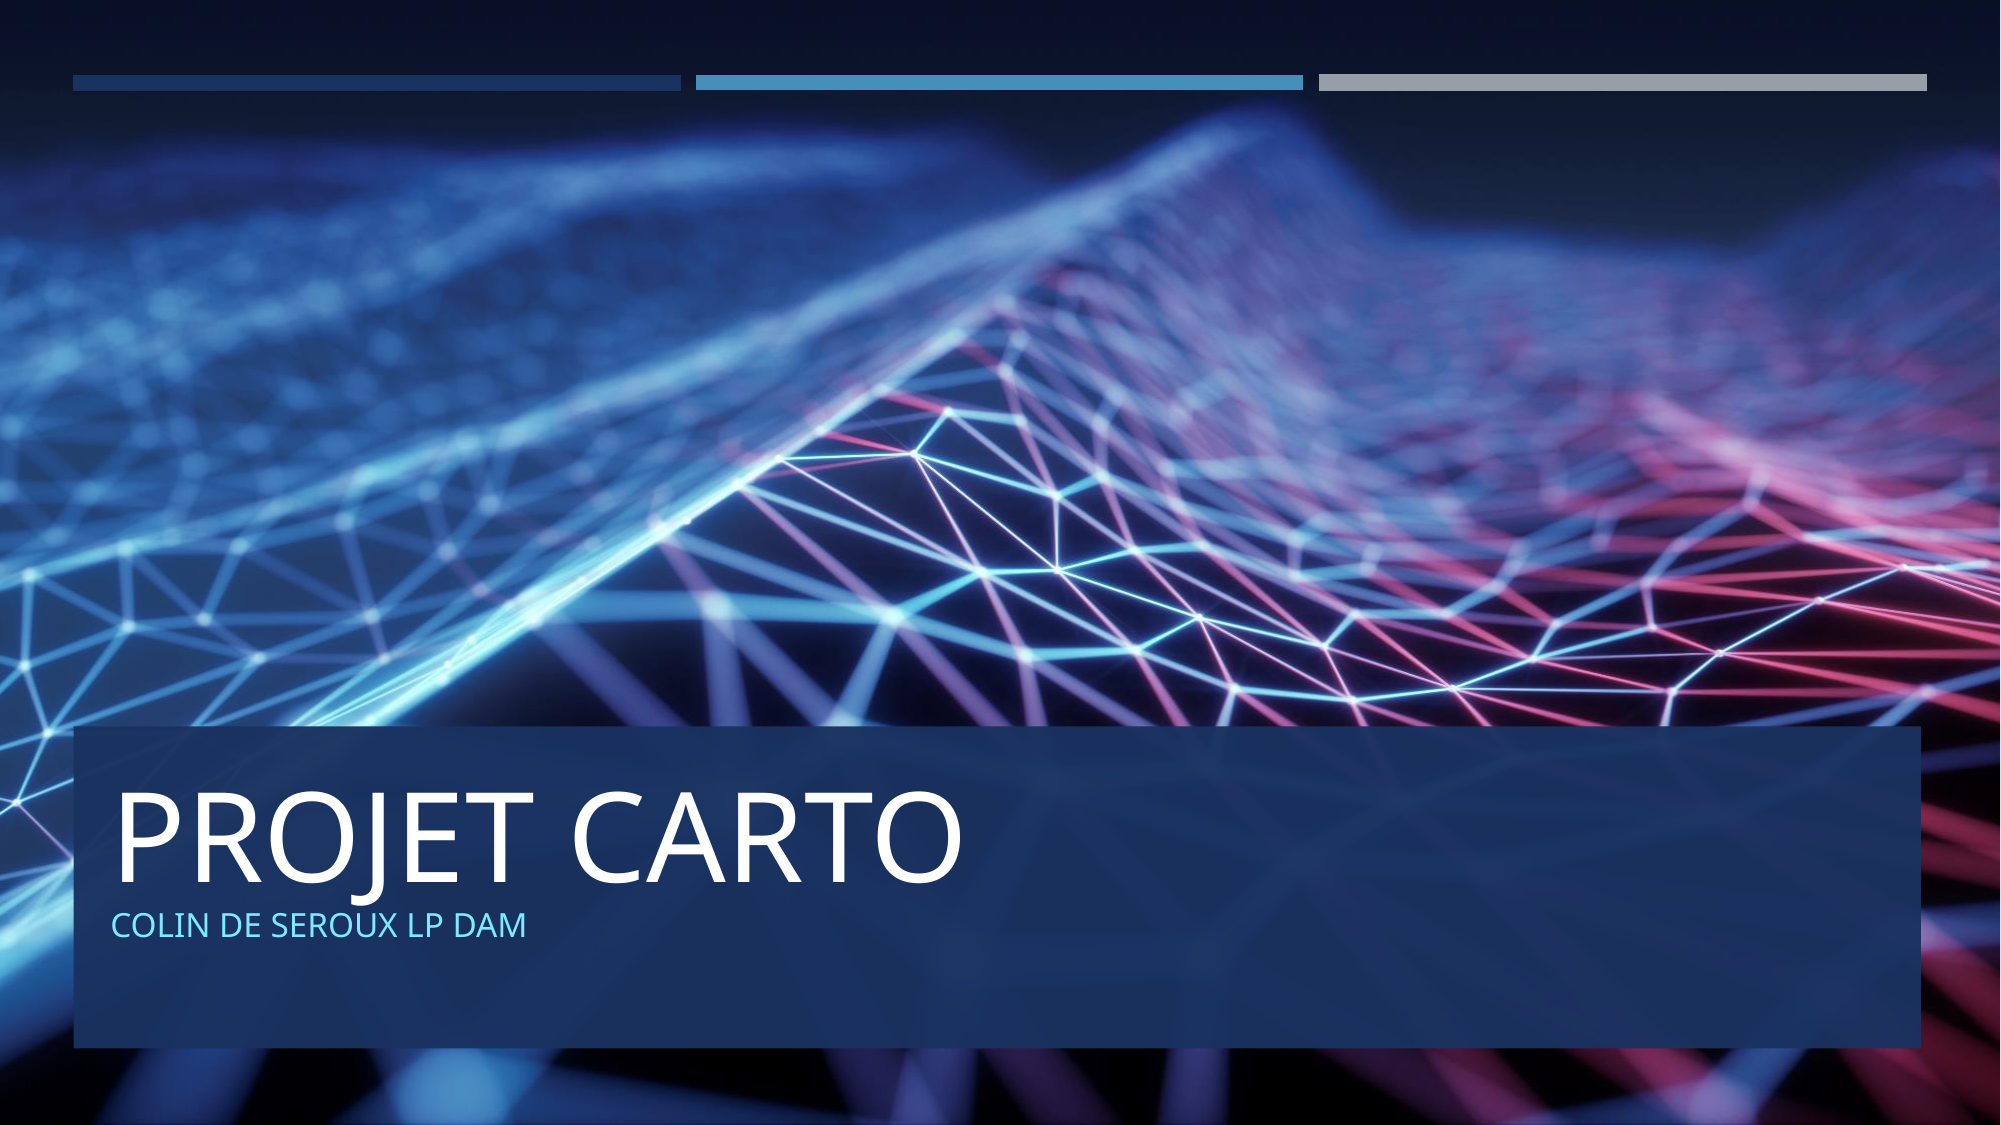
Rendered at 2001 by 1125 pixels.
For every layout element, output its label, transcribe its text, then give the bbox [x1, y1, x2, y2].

title PROJET CARTO [95, 750, 1899, 896]
picture [0, 0, 2000, 1125]
text_box [74, 726, 1921, 1048]
subtitle Colin de Seroux LP DAM [95, 896, 1899, 977]
text_box [696, 75, 1303, 90]
text_box [73, 75, 681, 91]
text_box [1319, 74, 1927, 91]
